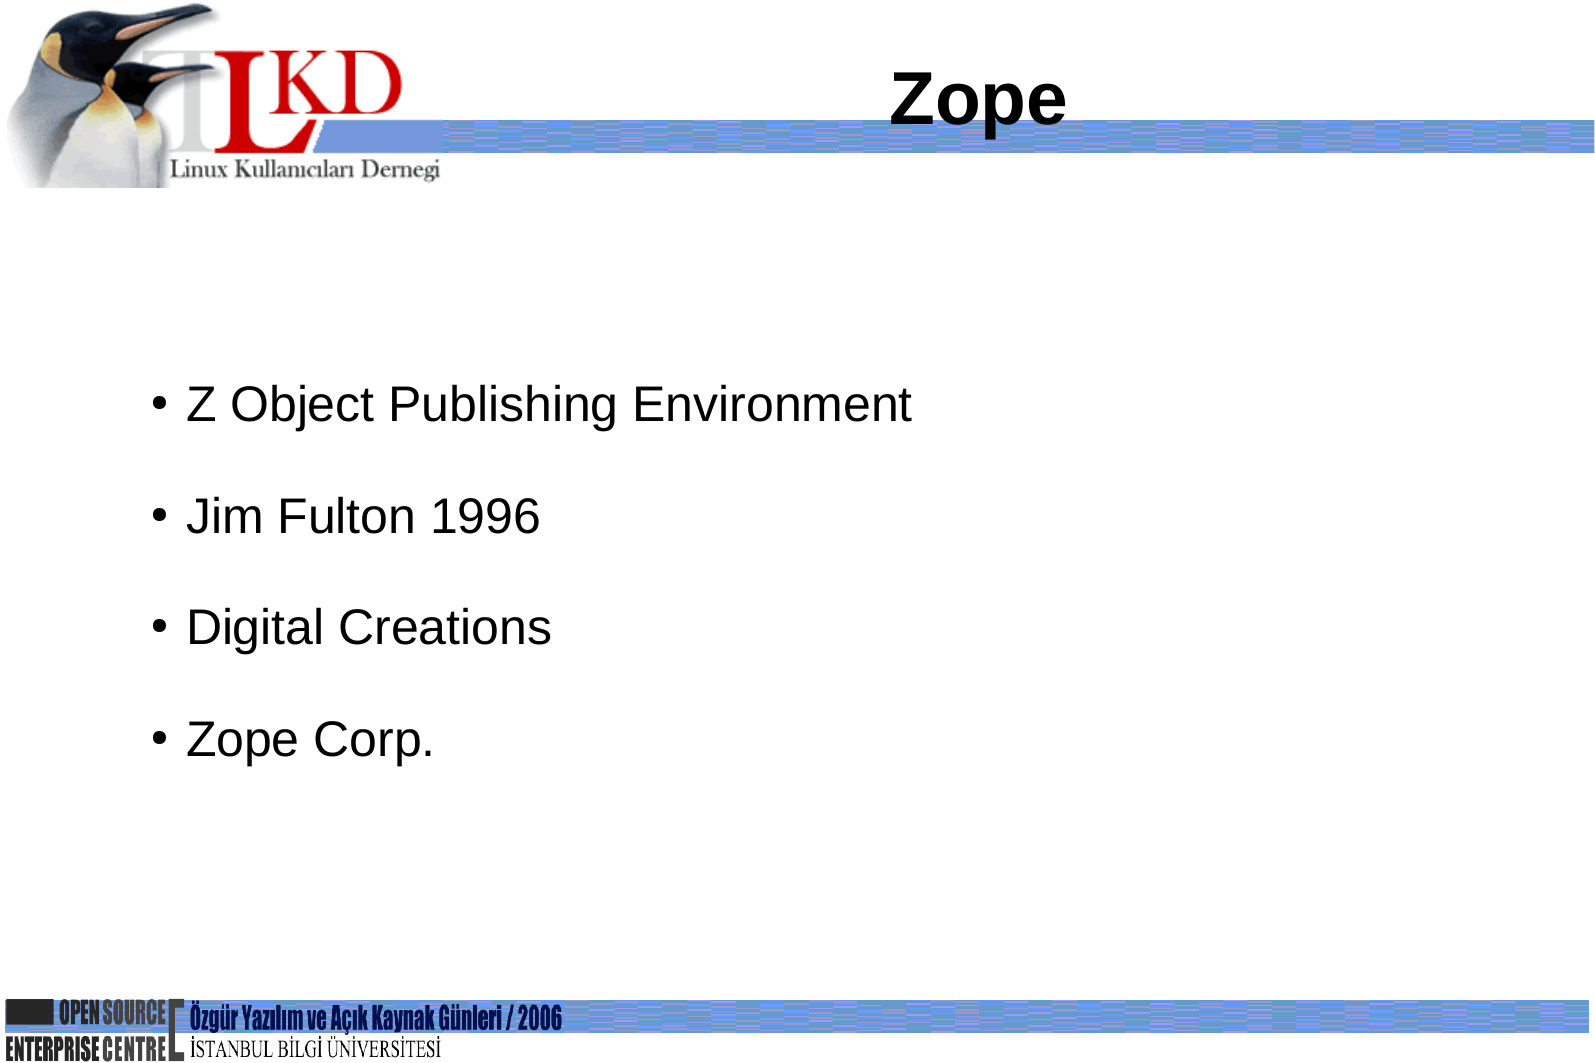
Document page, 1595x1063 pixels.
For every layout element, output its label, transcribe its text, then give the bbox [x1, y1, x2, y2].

subtitle Z Object Publishing Environment Jim Fulton 1996 Digital Creations Zope Corp. [79, 256, 1515, 943]
picture [7, 0, 1595, 188]
title Zope [442, 49, 1515, 148]
picture [0, 879, 1589, 1063]
